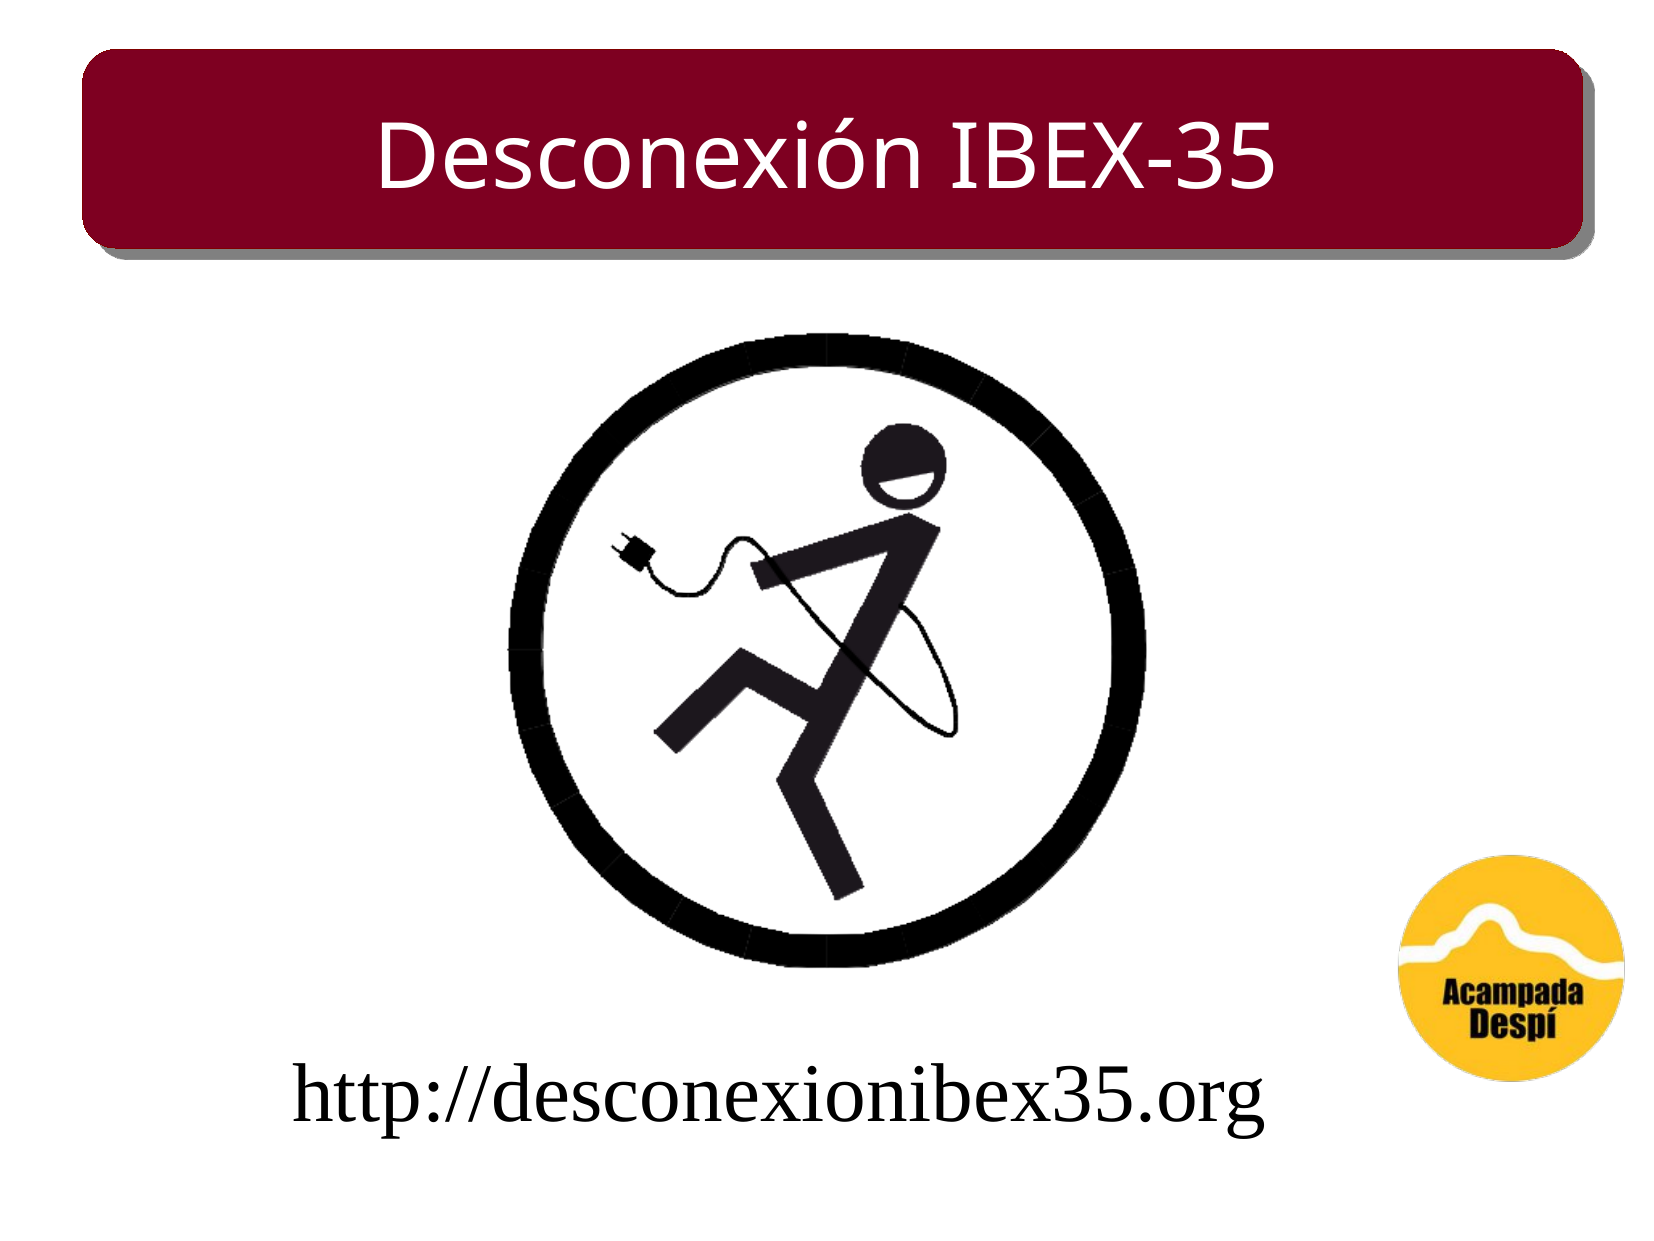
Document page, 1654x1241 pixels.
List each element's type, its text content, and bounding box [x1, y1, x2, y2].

text_box http://desconexionibex35.org [277, 1039, 1376, 1147]
title Desconexión IBEX-35 [82, 49, 1571, 257]
picture [467, 290, 1187, 1010]
picture [1393, 850, 1630, 1087]
